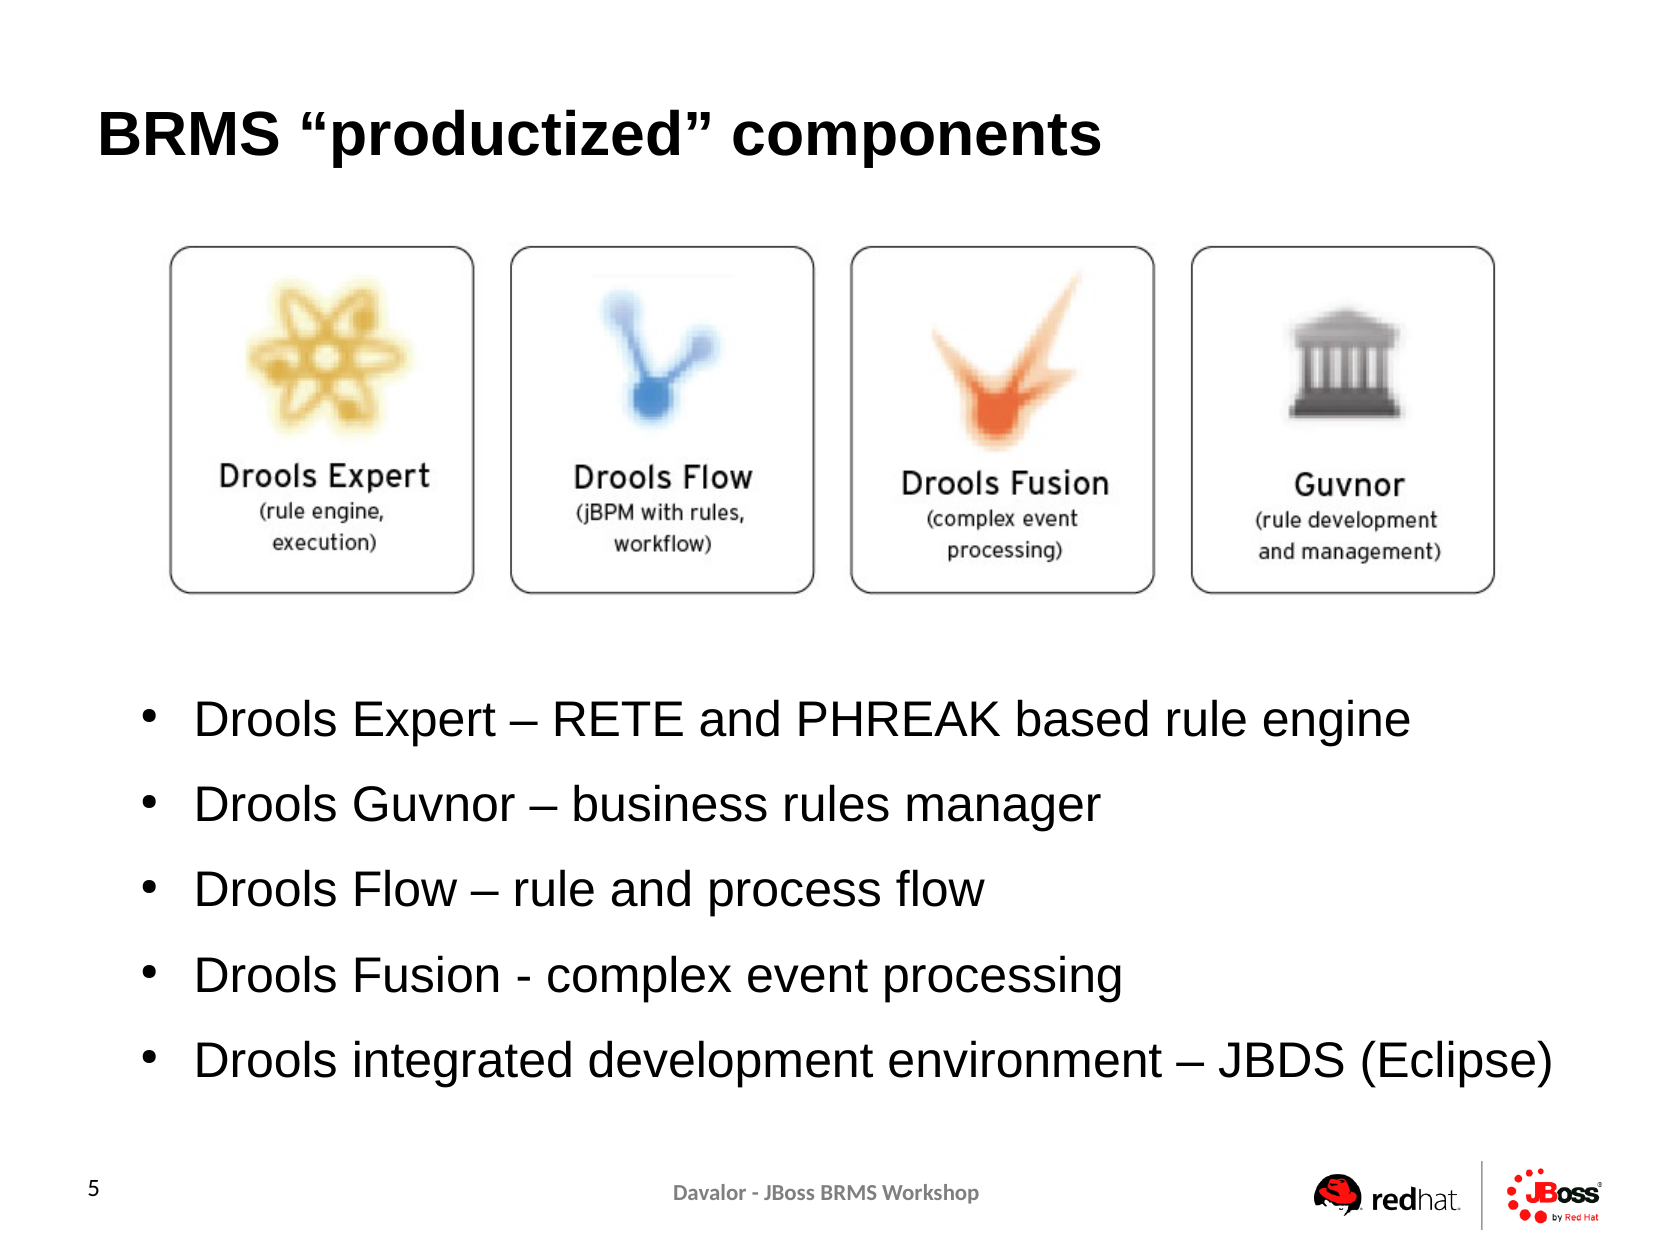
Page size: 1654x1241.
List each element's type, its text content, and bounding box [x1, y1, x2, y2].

title BRMS “productized” components [82, 95, 1571, 226]
picture [114, 182, 1555, 658]
picture [1314, 1161, 1602, 1230]
list Drools Expert – RETE and PHREAK based rule engine Drools Guvnor – business rules manager Drools Flow – rule and process flow Drools Fusion - complex event processing Drools integrated development environment – JBDS (Eclipse) [90, 595, 1579, 1108]
